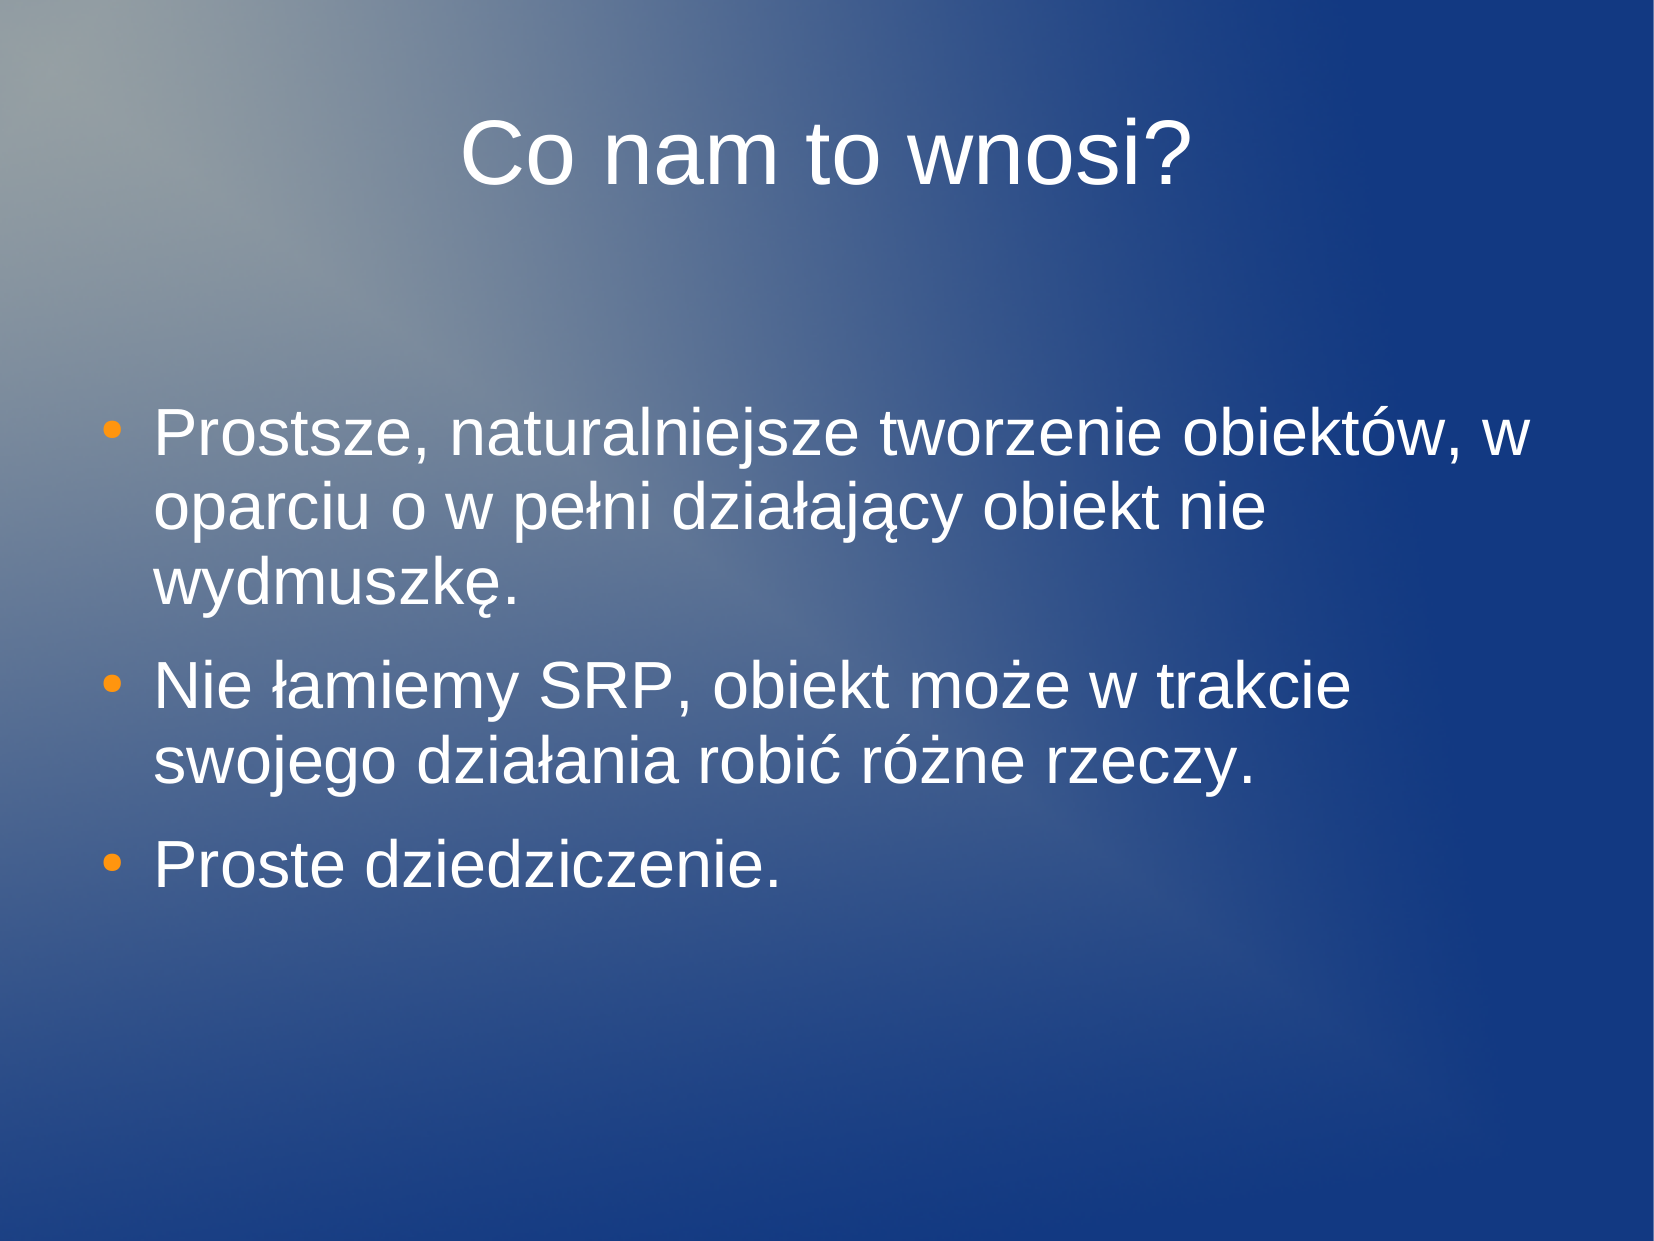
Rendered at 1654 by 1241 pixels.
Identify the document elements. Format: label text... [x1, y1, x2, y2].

title Co nam to wnosi? [82, 49, 1571, 257]
picture [0, 0, 1654, 1241]
list Prostsze, naturalniejsze tworzenie obiektów, w oparciu o w pełni działający obiekt nie wydmuszkę. Nie łamiemy SRP, obiekt może w trakcie swojego działania robić różne rzeczy. Proste dziedziczenie. [82, 290, 1571, 1094]
